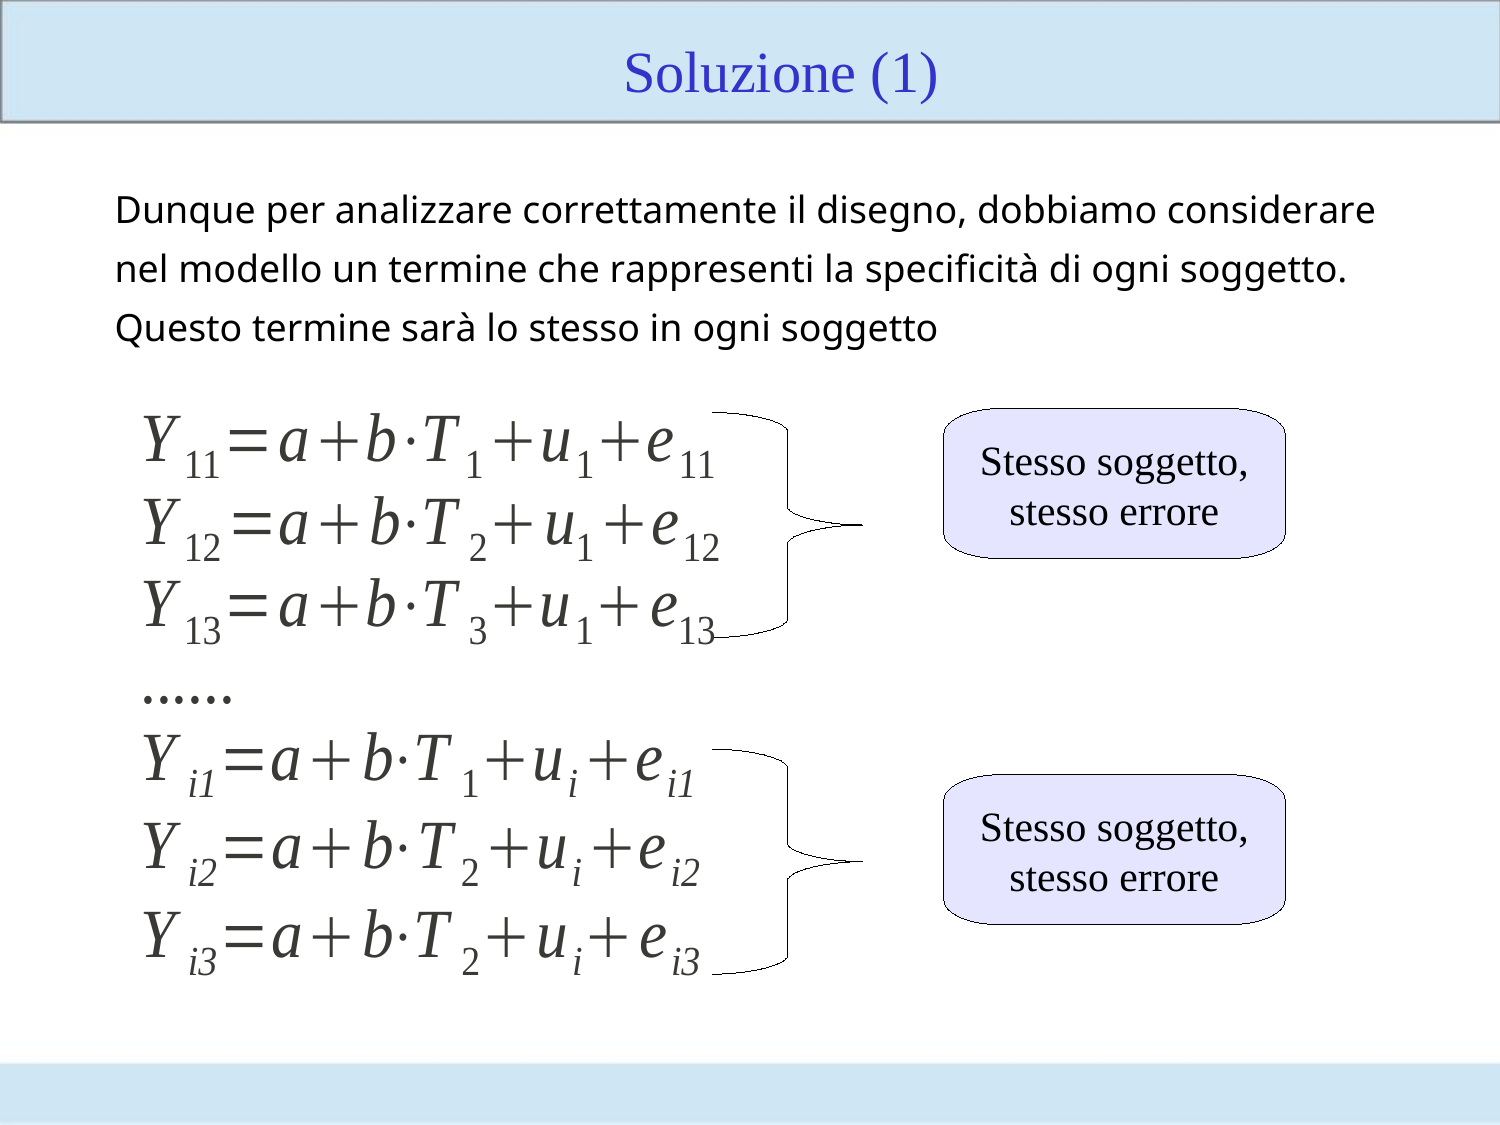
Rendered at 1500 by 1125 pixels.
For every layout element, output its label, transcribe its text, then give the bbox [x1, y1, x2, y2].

picture [0, 0, 1500, 1125]
title Soluzione (1) [249, 24, 1313, 113]
text_box Dunque per analizzare correttamente il disegno, dobbiamo considerare nel modello un termine che rappresenti la specificità di ogni soggetto. Questo termine sarà lo stesso in ogni soggetto [99, 165, 1426, 357]
chart [124, 897, 715, 984]
text_box Stesso soggetto, stesso errore [943, 408, 1286, 559]
chart [124, 401, 736, 807]
text_box Stesso soggetto, stesso errore [943, 774, 1286, 925]
chart [124, 808, 715, 895]
